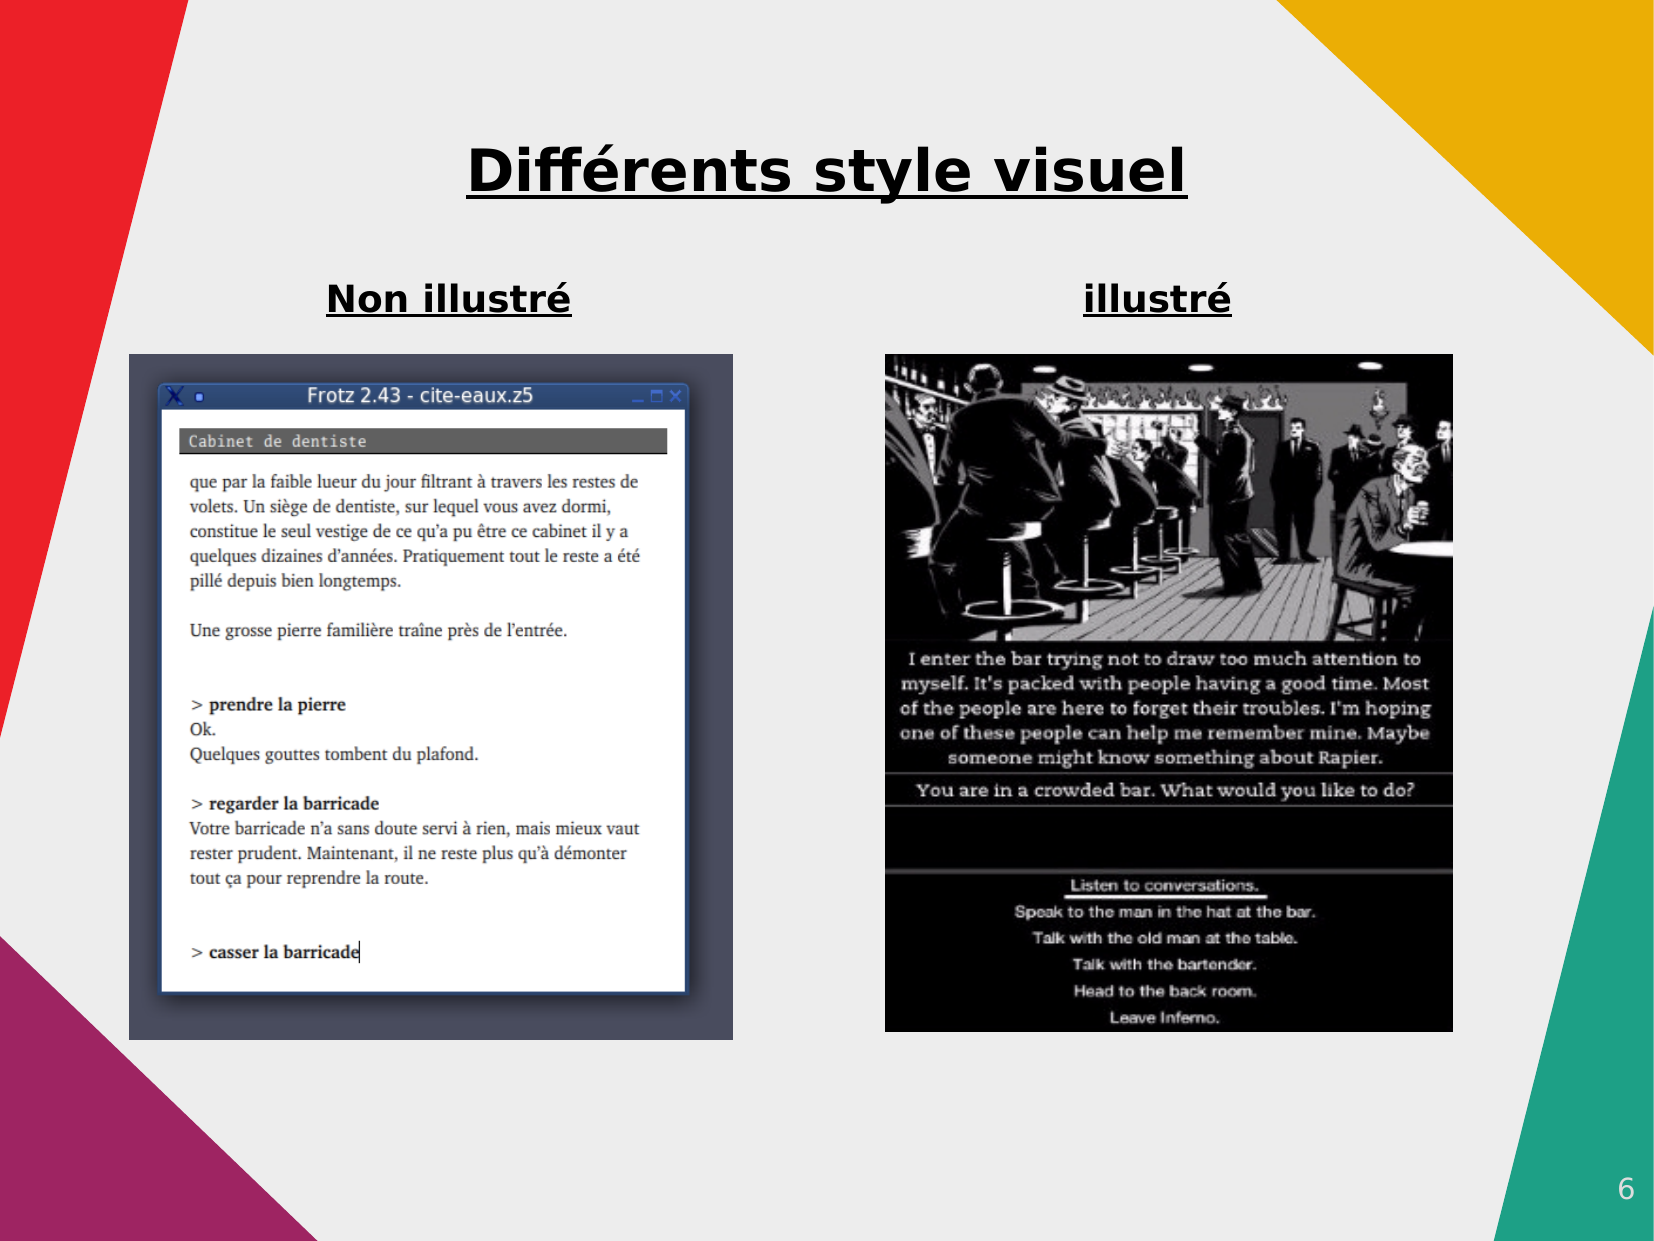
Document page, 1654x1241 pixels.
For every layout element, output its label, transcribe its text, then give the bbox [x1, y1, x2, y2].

picture [129, 354, 733, 1040]
title Différents style visuel [114, 73, 1539, 271]
text_box Non illustré [200, 270, 697, 329]
picture [885, 354, 1453, 1032]
text_box illustré [909, 270, 1406, 329]
